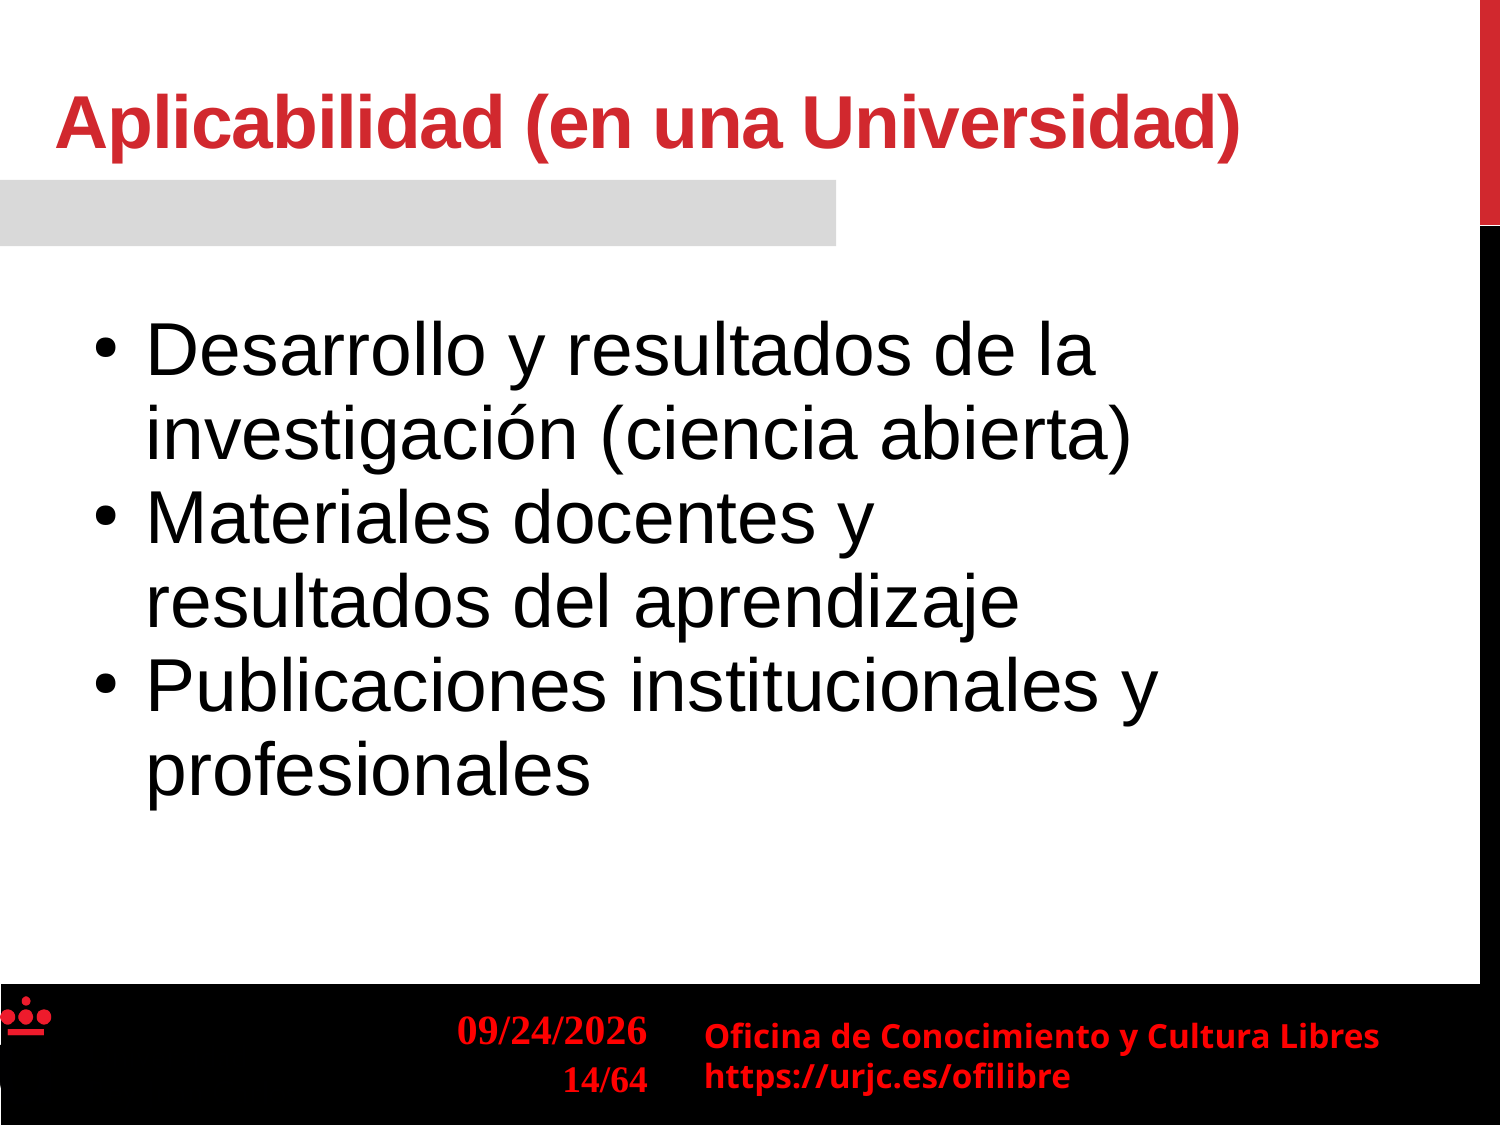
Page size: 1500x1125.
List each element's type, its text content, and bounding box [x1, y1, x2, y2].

text_box Desarrollo y resultados de la investigación (ciencia abierta) Materiales docentes y resultados del aprendizaje Publicaciones institucionales y profesionales [60, 299, 1254, 903]
title [75, 15, 1425, 172]
text_box Aplicabilidad (en una Universidad) [39, 24, 1366, 172]
